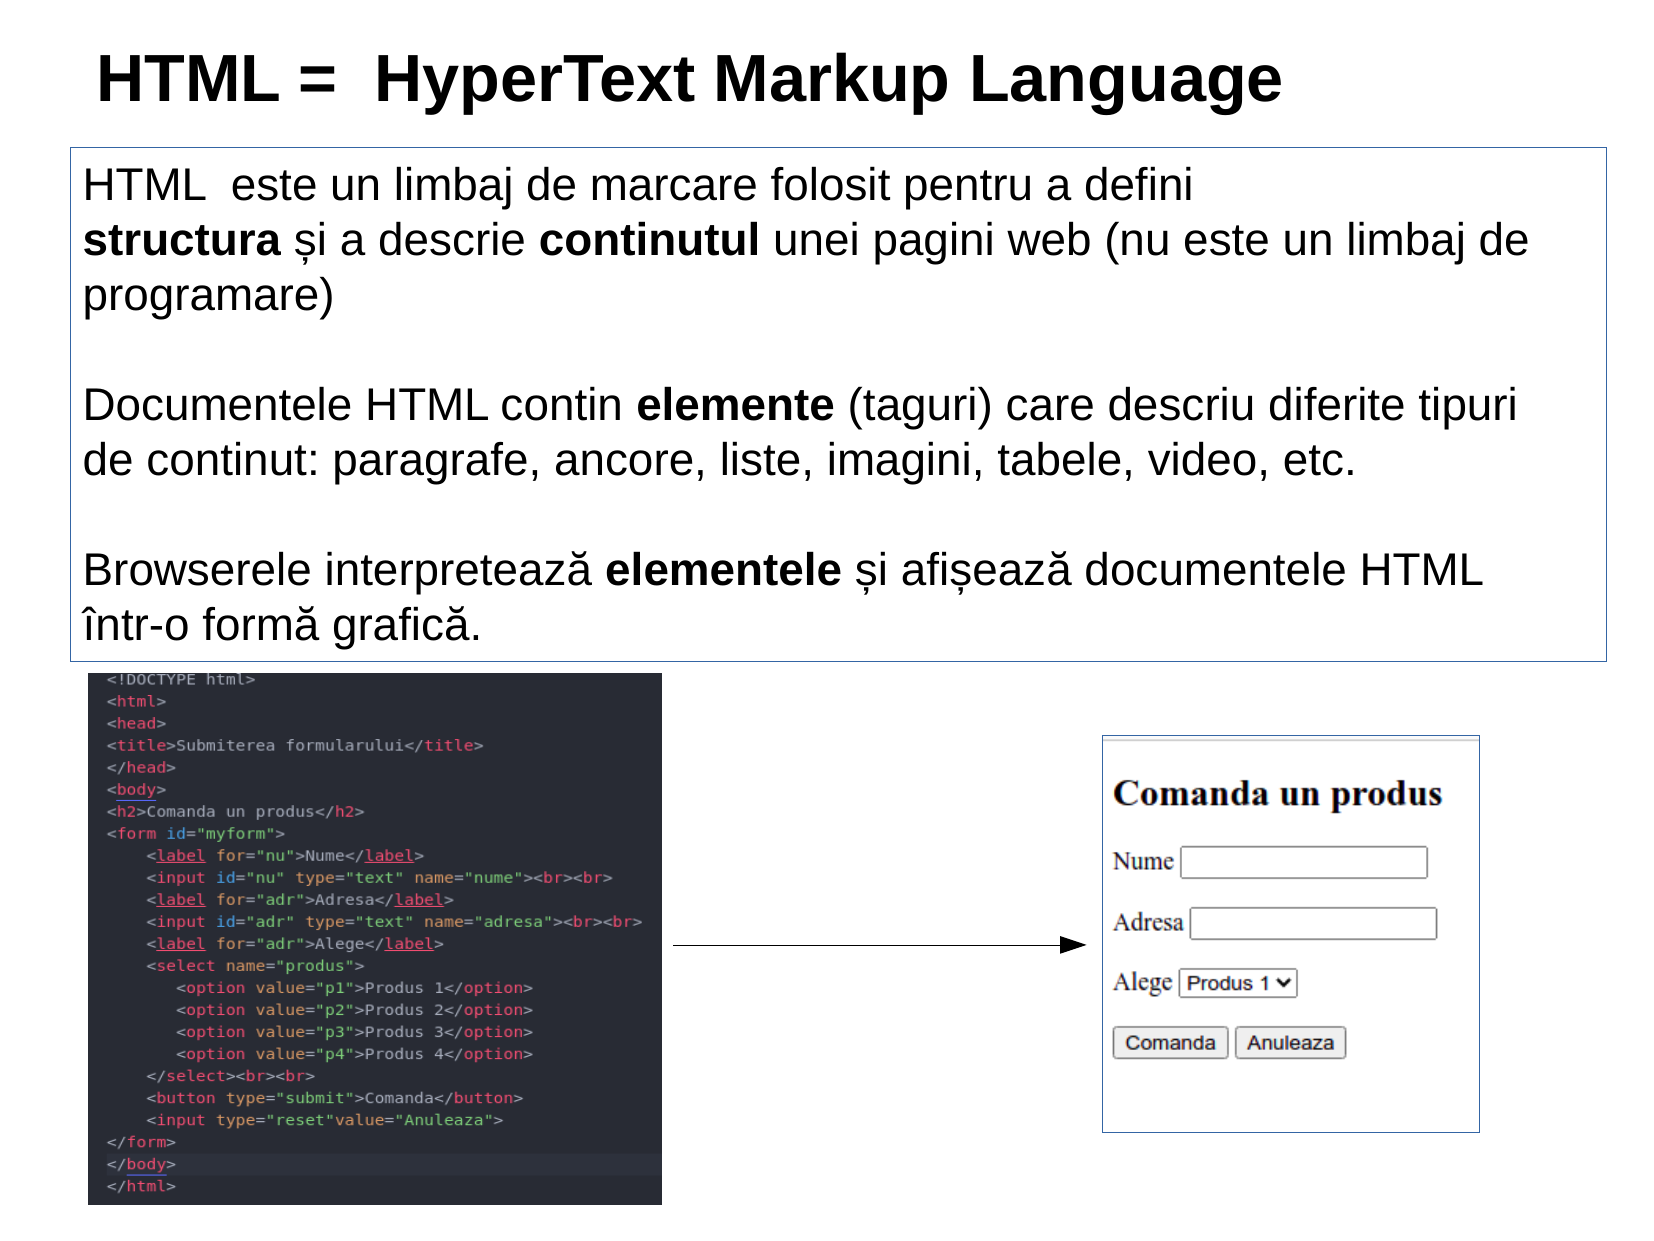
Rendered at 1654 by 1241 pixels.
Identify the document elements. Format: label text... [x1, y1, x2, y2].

title HTML = HyperText Markup Language [81, 27, 1570, 147]
picture [1102, 735, 1480, 1133]
picture [88, 673, 662, 1205]
text_box [70, 147, 1607, 662]
text_box HTML este un limbaj de marcare folosit pentru a defini structura și a descrie continutul unei pagini web (nu este un limbaj de programare) Documentele HTML contin elemente (taguri) care descriu diferite tipuri de continut: paragrafe, ancore, liste, imagini, tabele, video, etc. Browserele interpretează elementele și afișează documentele HTML într-o formă grafică. [67, 147, 1570, 713]
